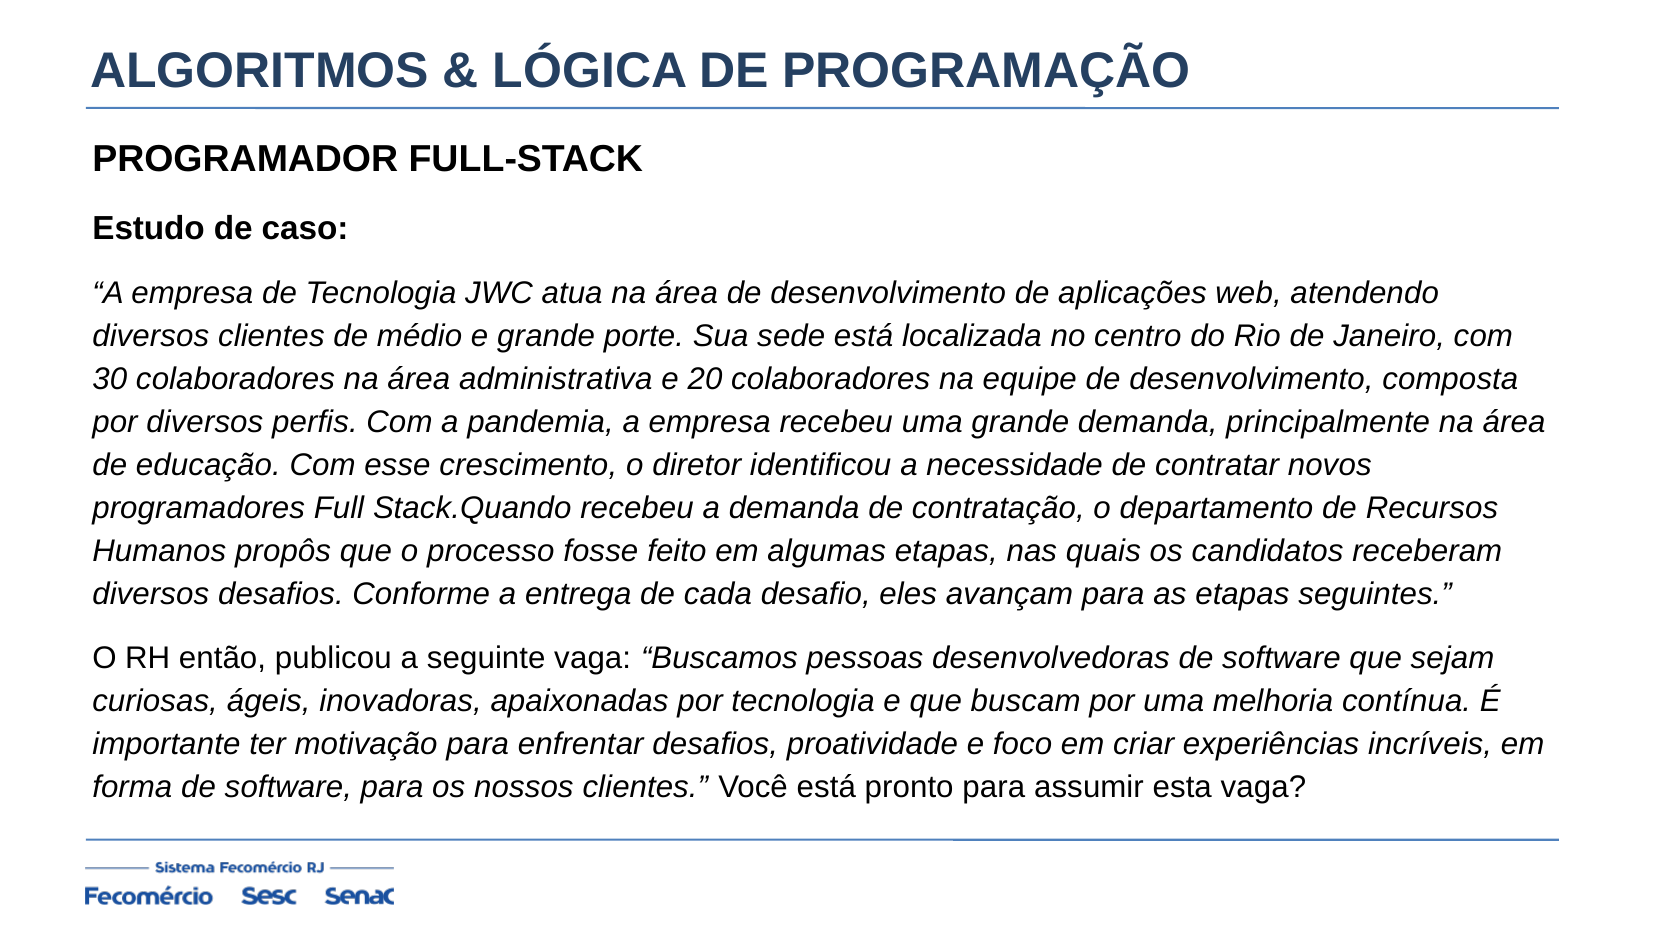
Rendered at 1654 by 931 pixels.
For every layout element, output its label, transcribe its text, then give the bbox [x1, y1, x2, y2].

text_box ALGORITMOS & LÓGICA DE PROGRAMAÇÃO [90, 32, 1564, 104]
picture [62, 845, 416, 921]
text_box PROGRAMADOR FULL-STACK Estudo de caso: “A empresa de Tecnologia JWC atua na área de desenvolvimento de aplicações web, atendendo diversos clientes de médio e grande porte. Sua sede está localizada no centro do Rio de Janeiro, com 30 colaboradores na área administrativa e 20 colaboradores na equipe de desenvolvimento, composta por diversos perfis. Com a pandemia, a empresa recebeu uma grande demanda, principalmente na área de educação. Com esse crescimento, o diretor identificou a necessidade de contratar novos programadores Full Stack.Quando recebeu a demanda de contratação, o departamento de Recursos Humanos propôs que o processo fosse feito em algumas etapas, nas quais os candidatos receberam diversos desafios. Conforme a entrega de cada desafio, eles avançam para as etapas seguintes.” O RH então, publicou a seguinte vaga: “Buscamos pessoas desenvolvedoras de software que sejam curiosas, ágeis, inovadoras, apaixonadas por tecnologia e que buscam por uma melhoria contínua. É importante ter motivação para enfrentar desafios, proatividade e foco em criar experiências incríveis, em forma de software, para os nossos clientes.” Você está pronto para assumir esta vaga? [77, 112, 1564, 836]
